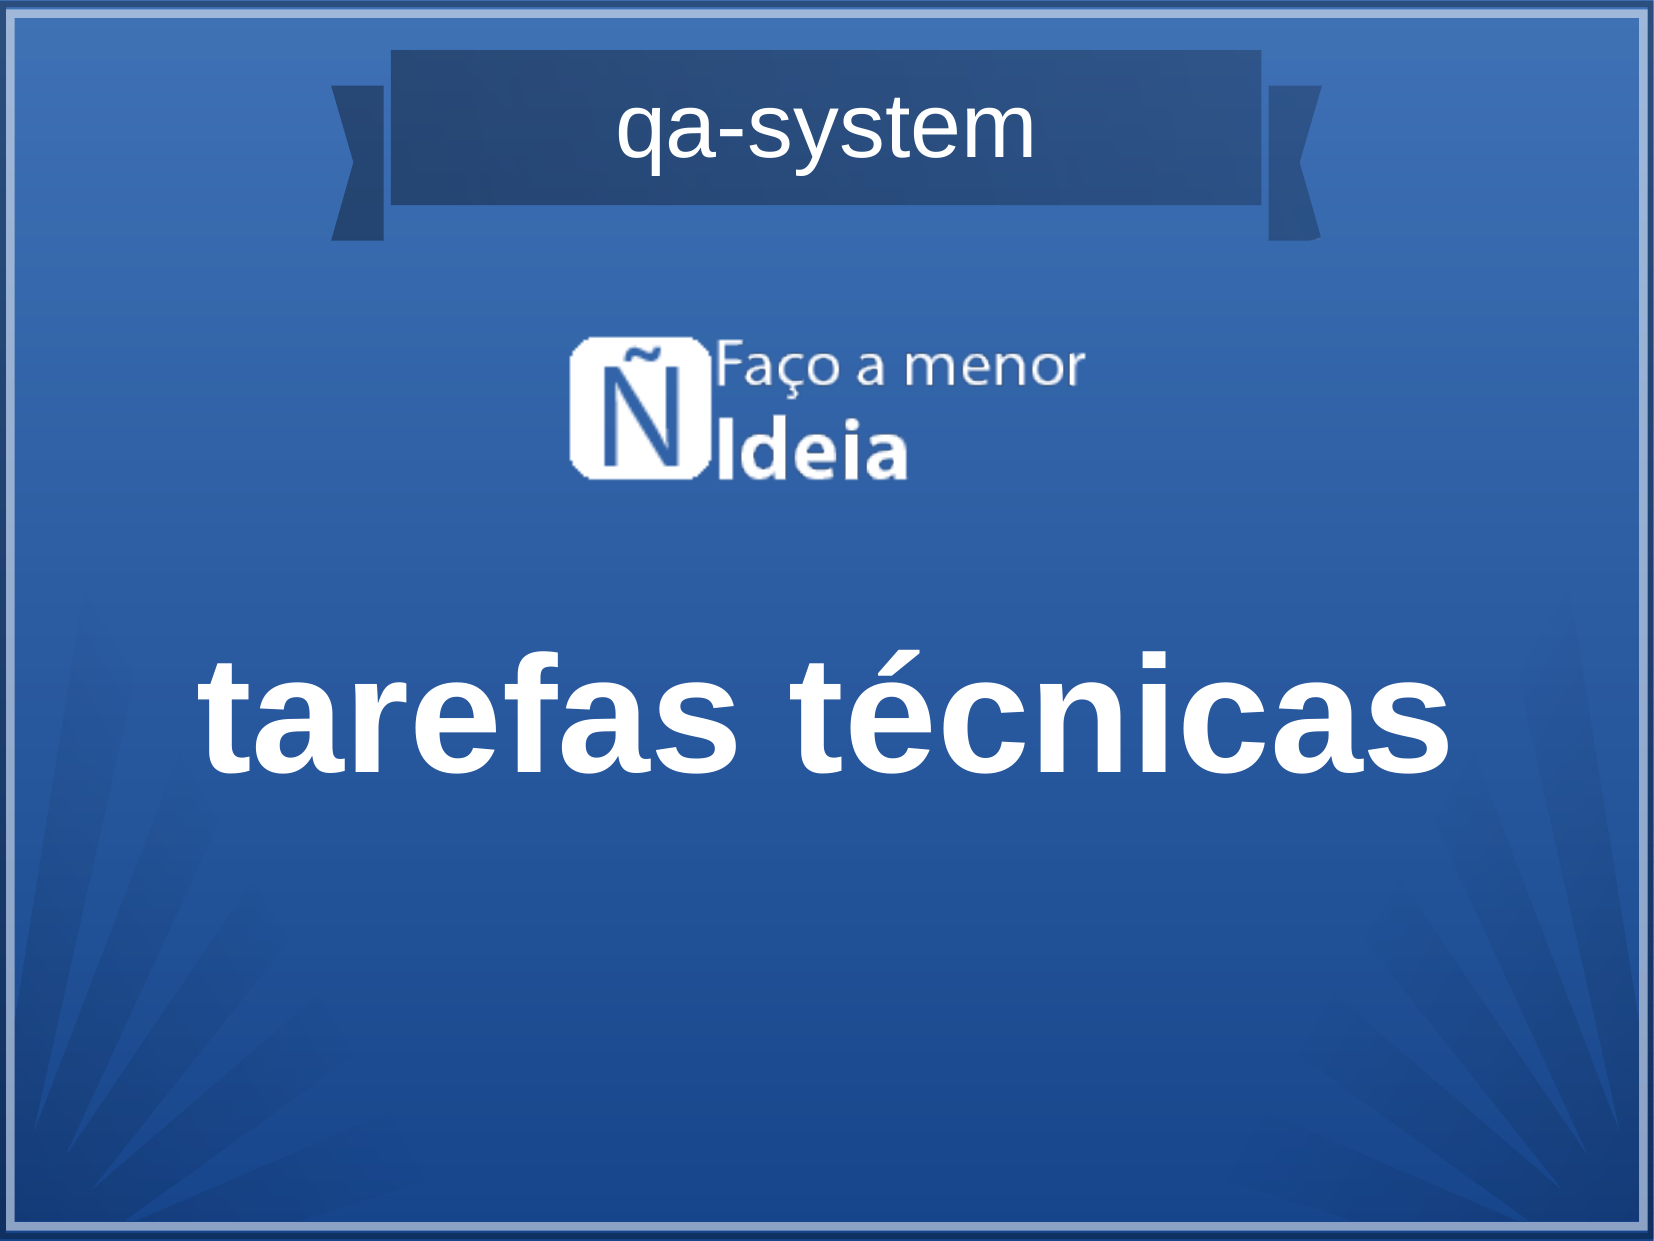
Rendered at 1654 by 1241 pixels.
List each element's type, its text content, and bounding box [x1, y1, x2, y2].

title qa-system [389, 47, 1264, 205]
subtitle tarefas técnicas [82, 299, 1571, 1130]
picture [560, 330, 1094, 491]
